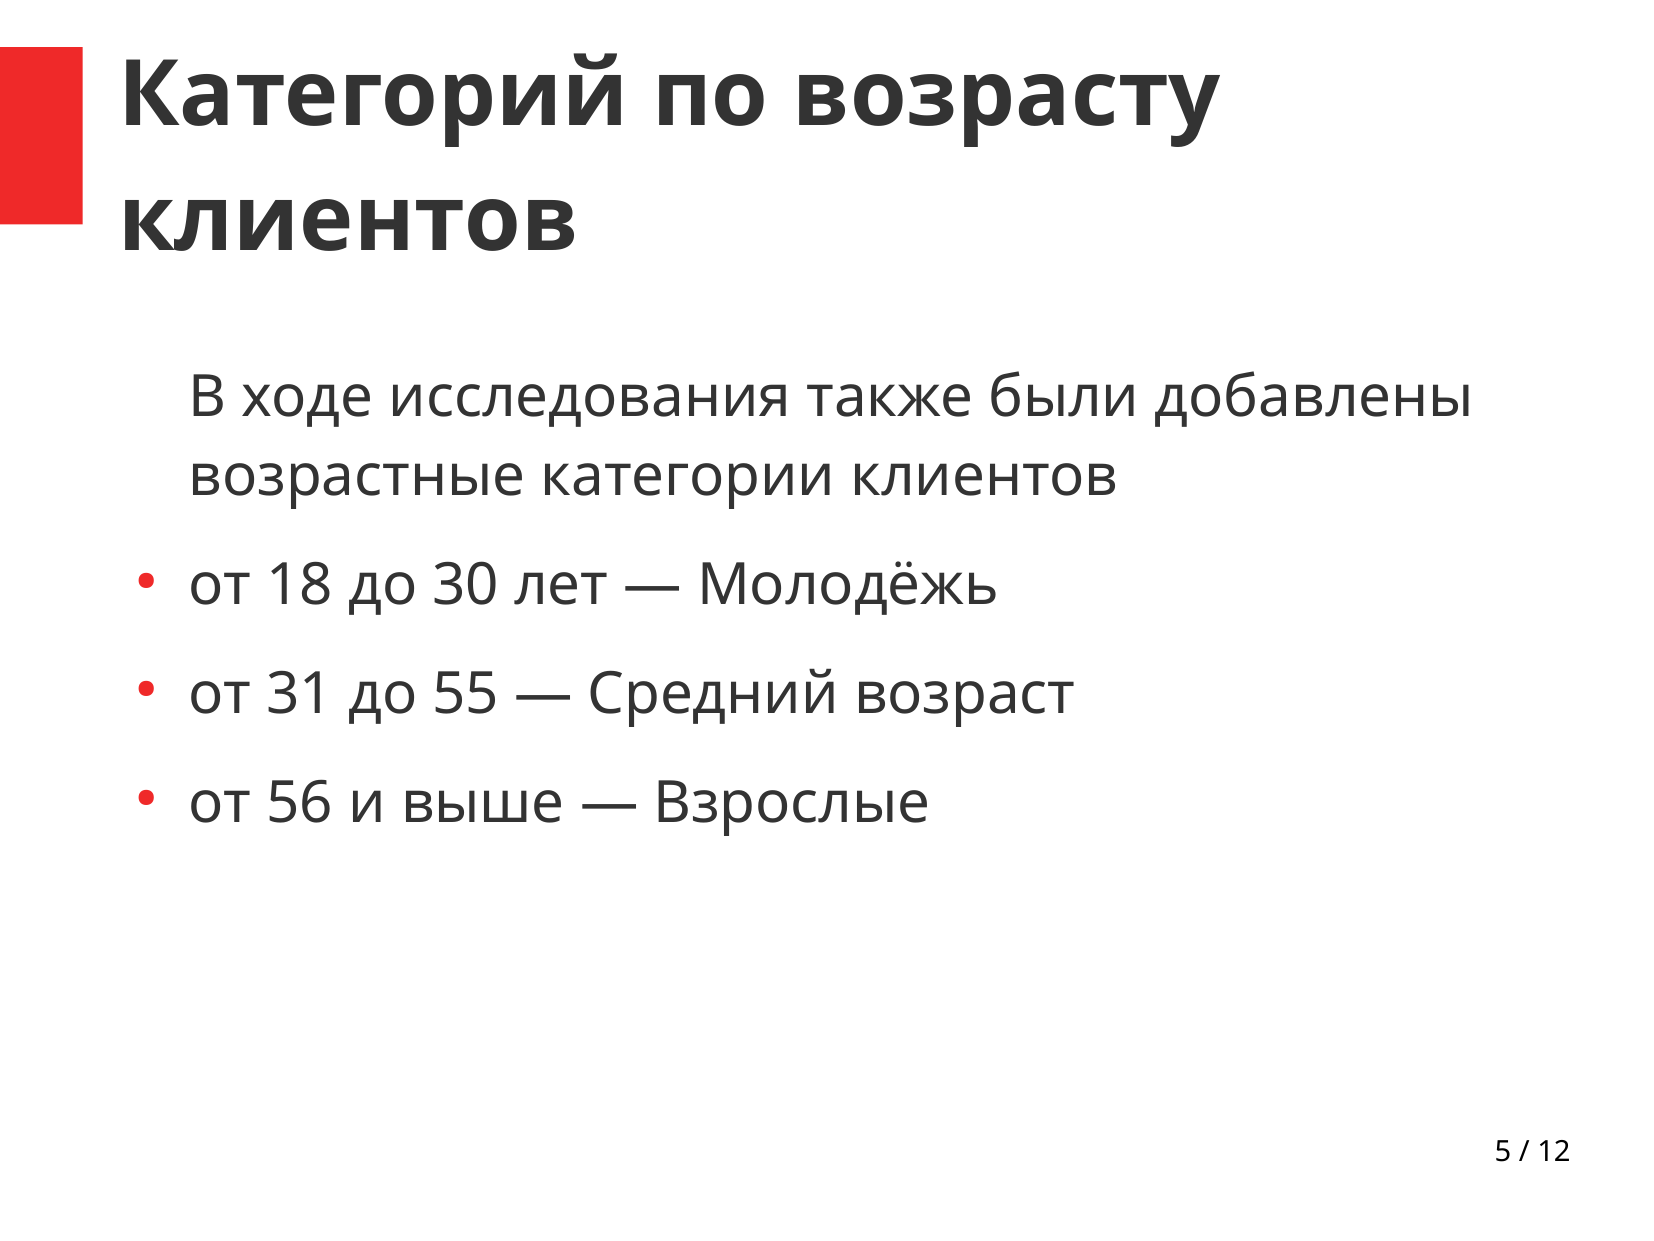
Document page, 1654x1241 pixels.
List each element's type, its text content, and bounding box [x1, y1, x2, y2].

list В ходе исследования также были добавлены возрастные категории клиентов от 18 до 30 лет — Молодёжь от 31 до 55 — Средний возраст от 56 и выше — Взрослые [118, 354, 1536, 1074]
title Категорий по возрасту клиентов [118, 27, 1571, 278]
